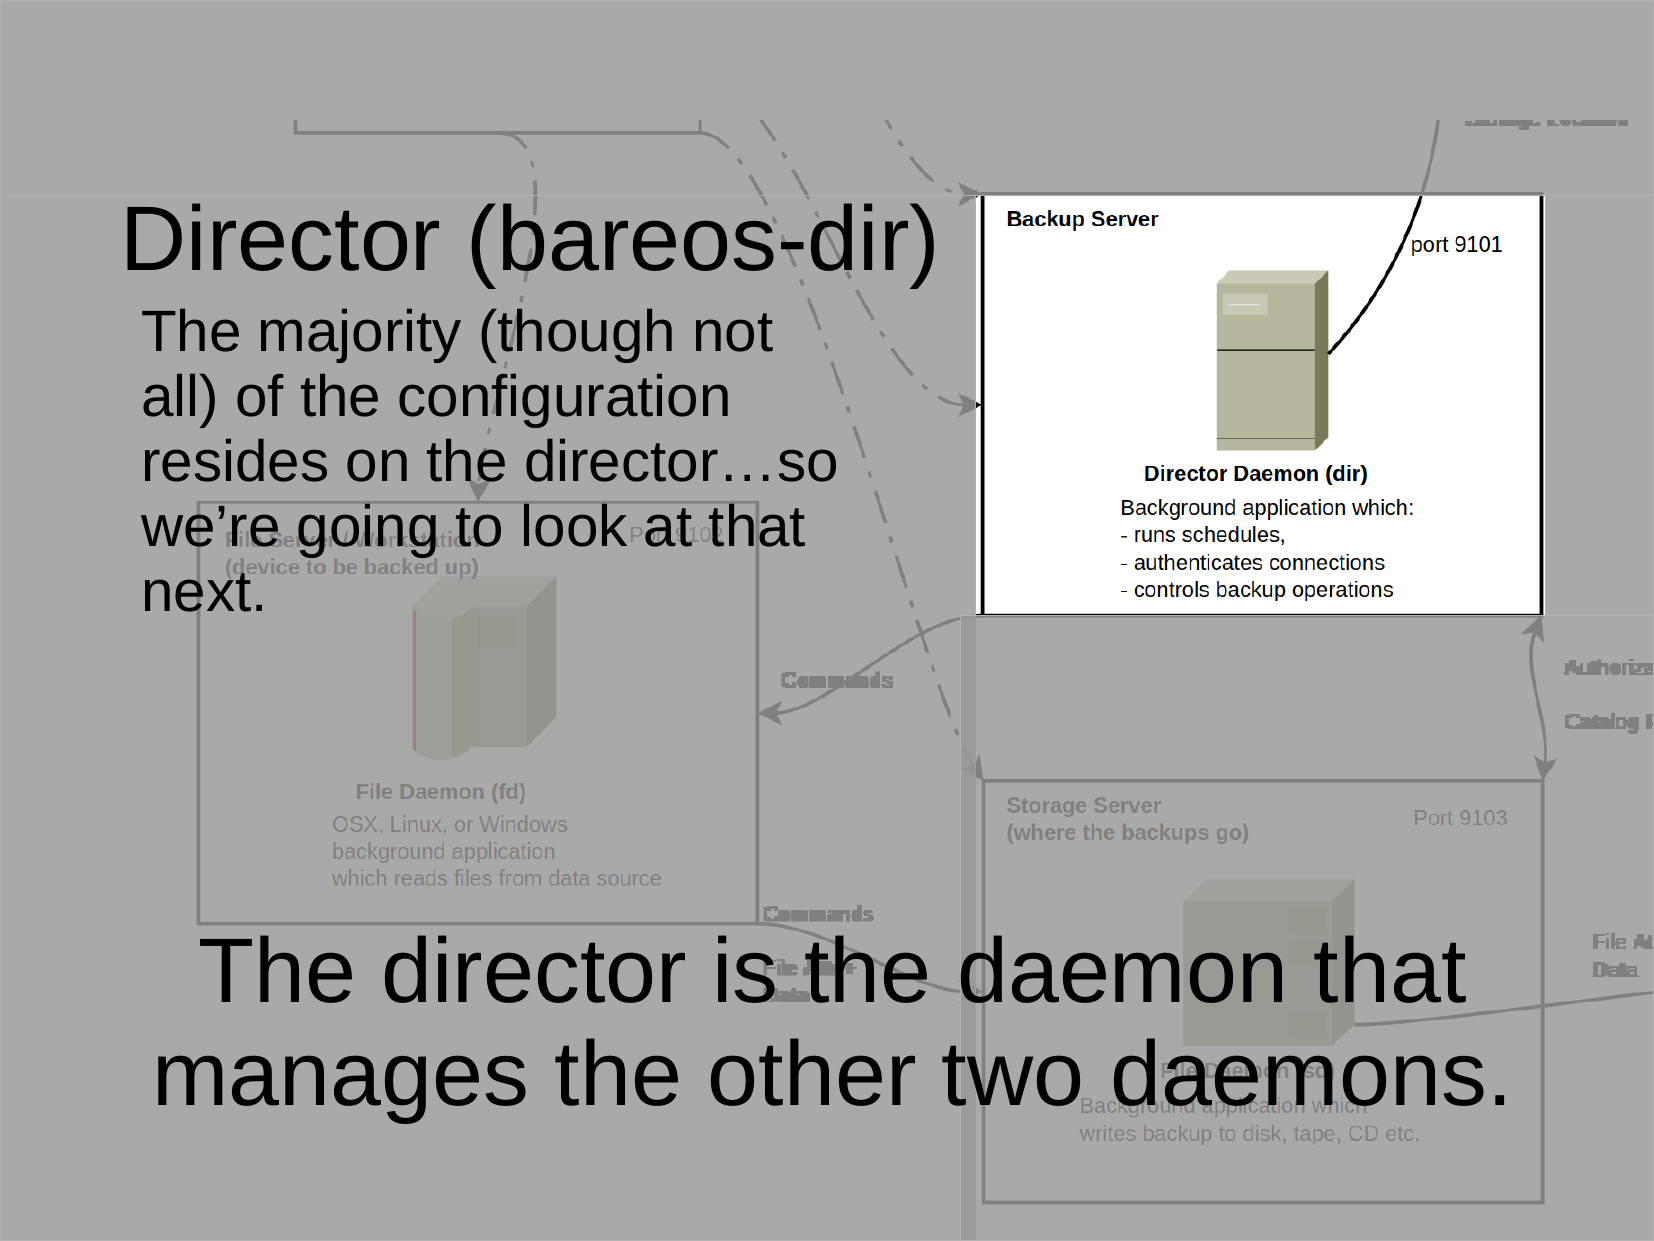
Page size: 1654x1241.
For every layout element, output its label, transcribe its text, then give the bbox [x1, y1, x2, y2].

text_box [0, 0, 1654, 1241]
picture [976, 196, 1545, 615]
text_box The majority (though not all) of the configuration resides on the director…so we’re going to look at that next. [126, 290, 859, 631]
text_box The director is the daemon that manages the other two daemons. [105, 919, 1562, 1126]
title Director (bareos-dir) [0, 135, 1276, 343]
